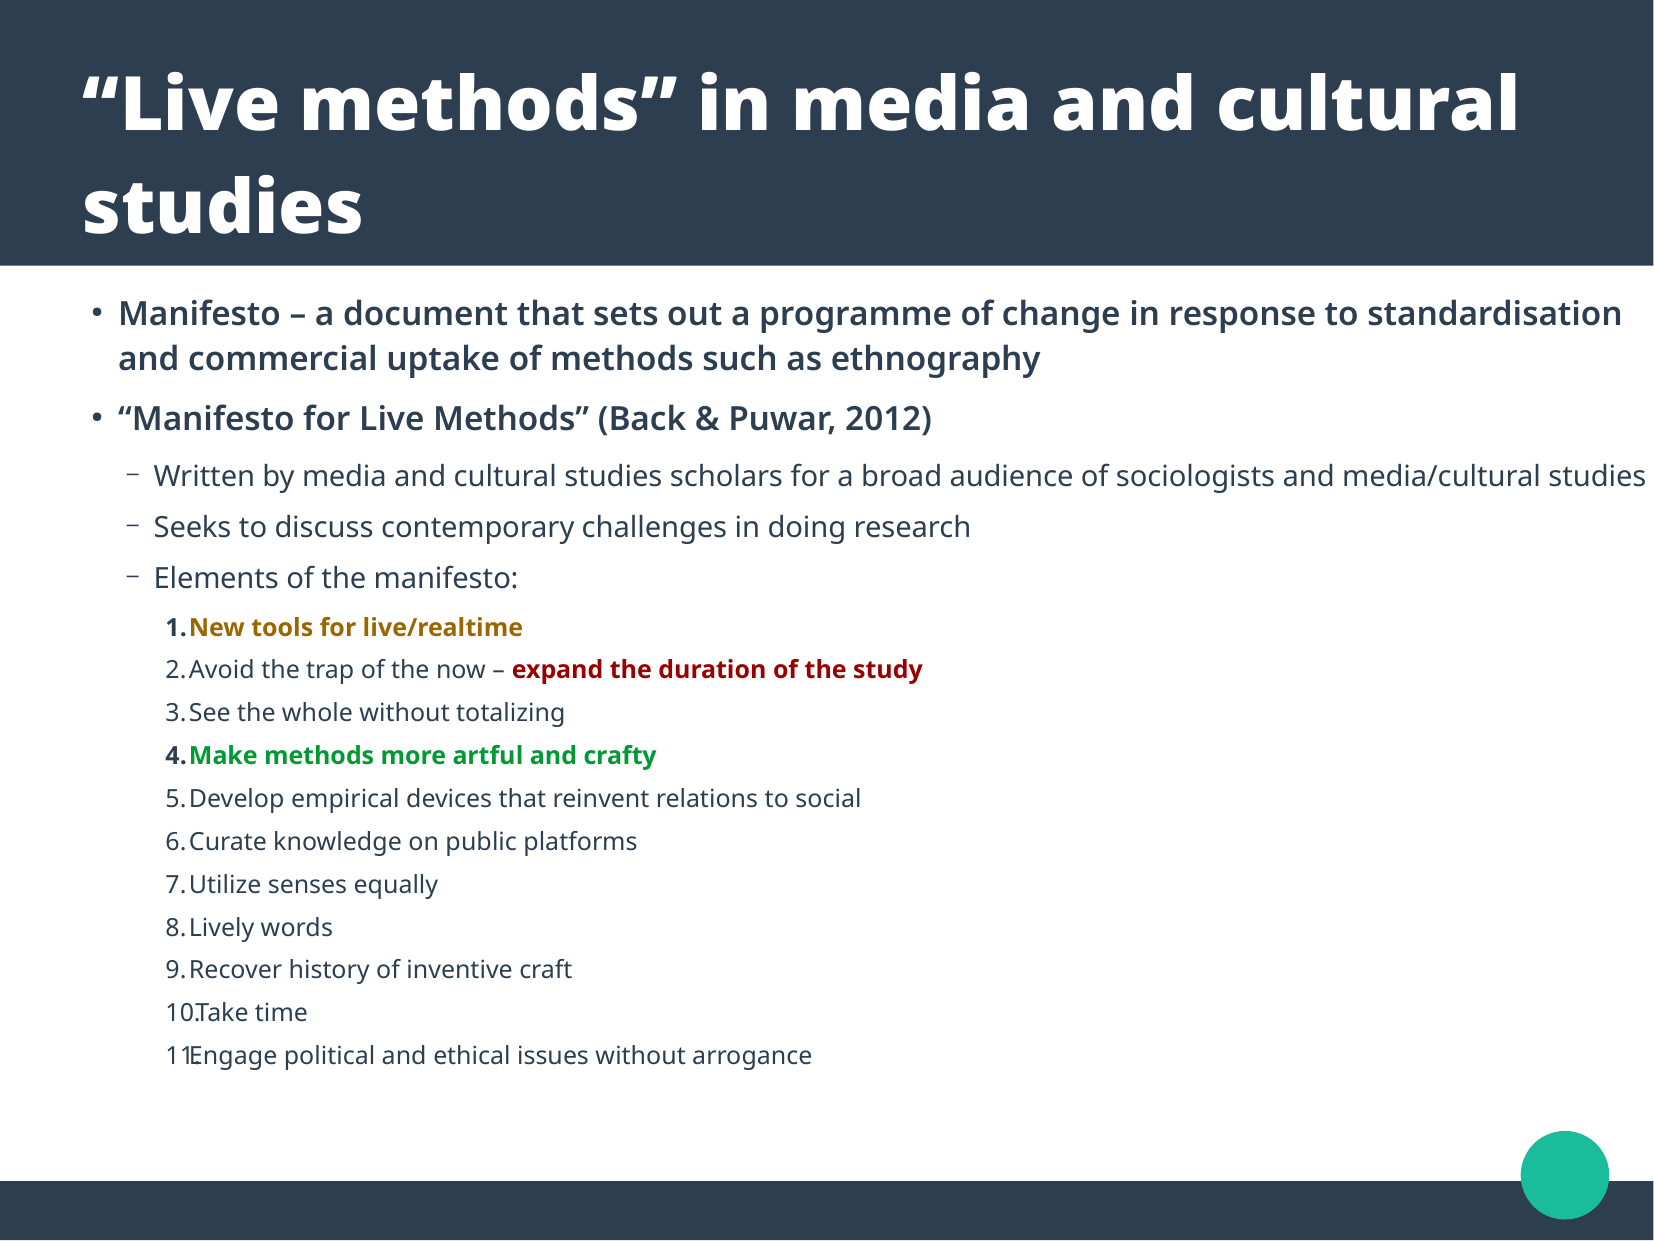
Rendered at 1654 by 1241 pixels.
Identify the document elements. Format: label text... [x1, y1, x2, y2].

list Manifesto – a document that sets out a programme of change in response to standardisation and commercial uptake of methods such as ethnography “Manifesto for Live Methods” (Back & Puwar, 2012) Written by media and cultural studies scholars for a broad audience of sociologists and media/cultural studies Seeks to discuss contemporary challenges in doing research Elements of the manifesto: New tools for live/realtime Avoid the trap of the now – expand the duration of the study See the whole without totalizing Make methods more artful and crafty Develop empirical devices that reinvent relations to social Curate knowledge on public platforms Utilize senses equally Lively words Recover history of inventive craft Take time Engage political and ethical issues without arrogance [82, 290, 1654, 1111]
title “Live methods” in media and cultural studies [82, 49, 1571, 257]
